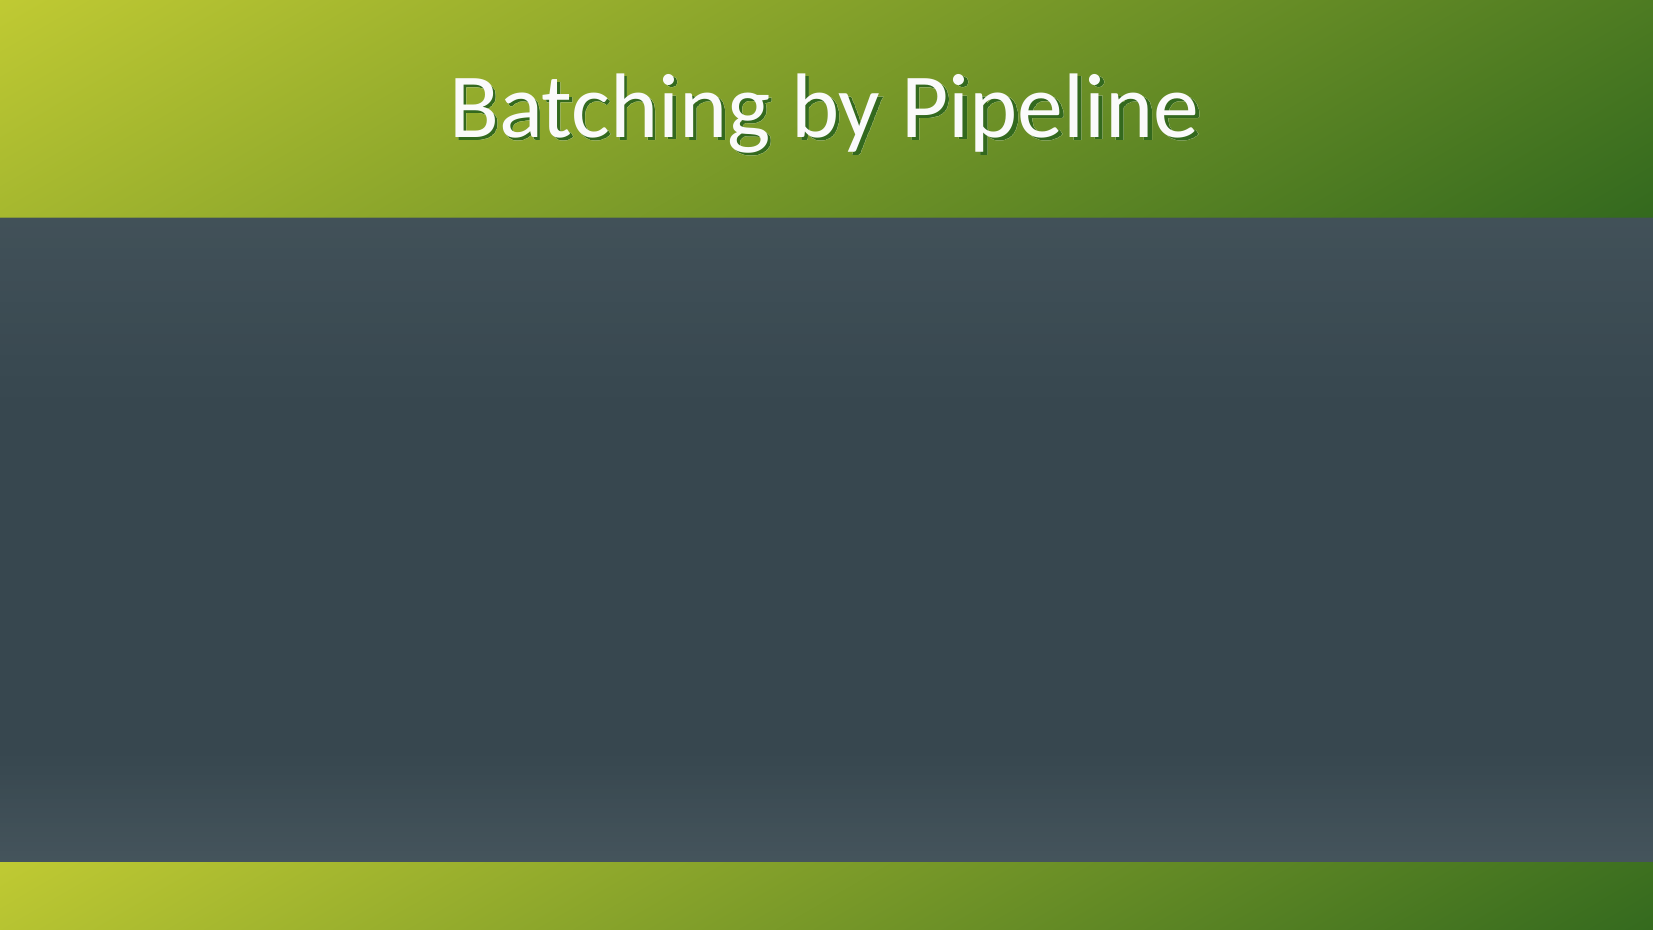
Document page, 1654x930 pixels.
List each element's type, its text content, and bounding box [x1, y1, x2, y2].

title Batching by Pipeline [74, 37, 1575, 193]
